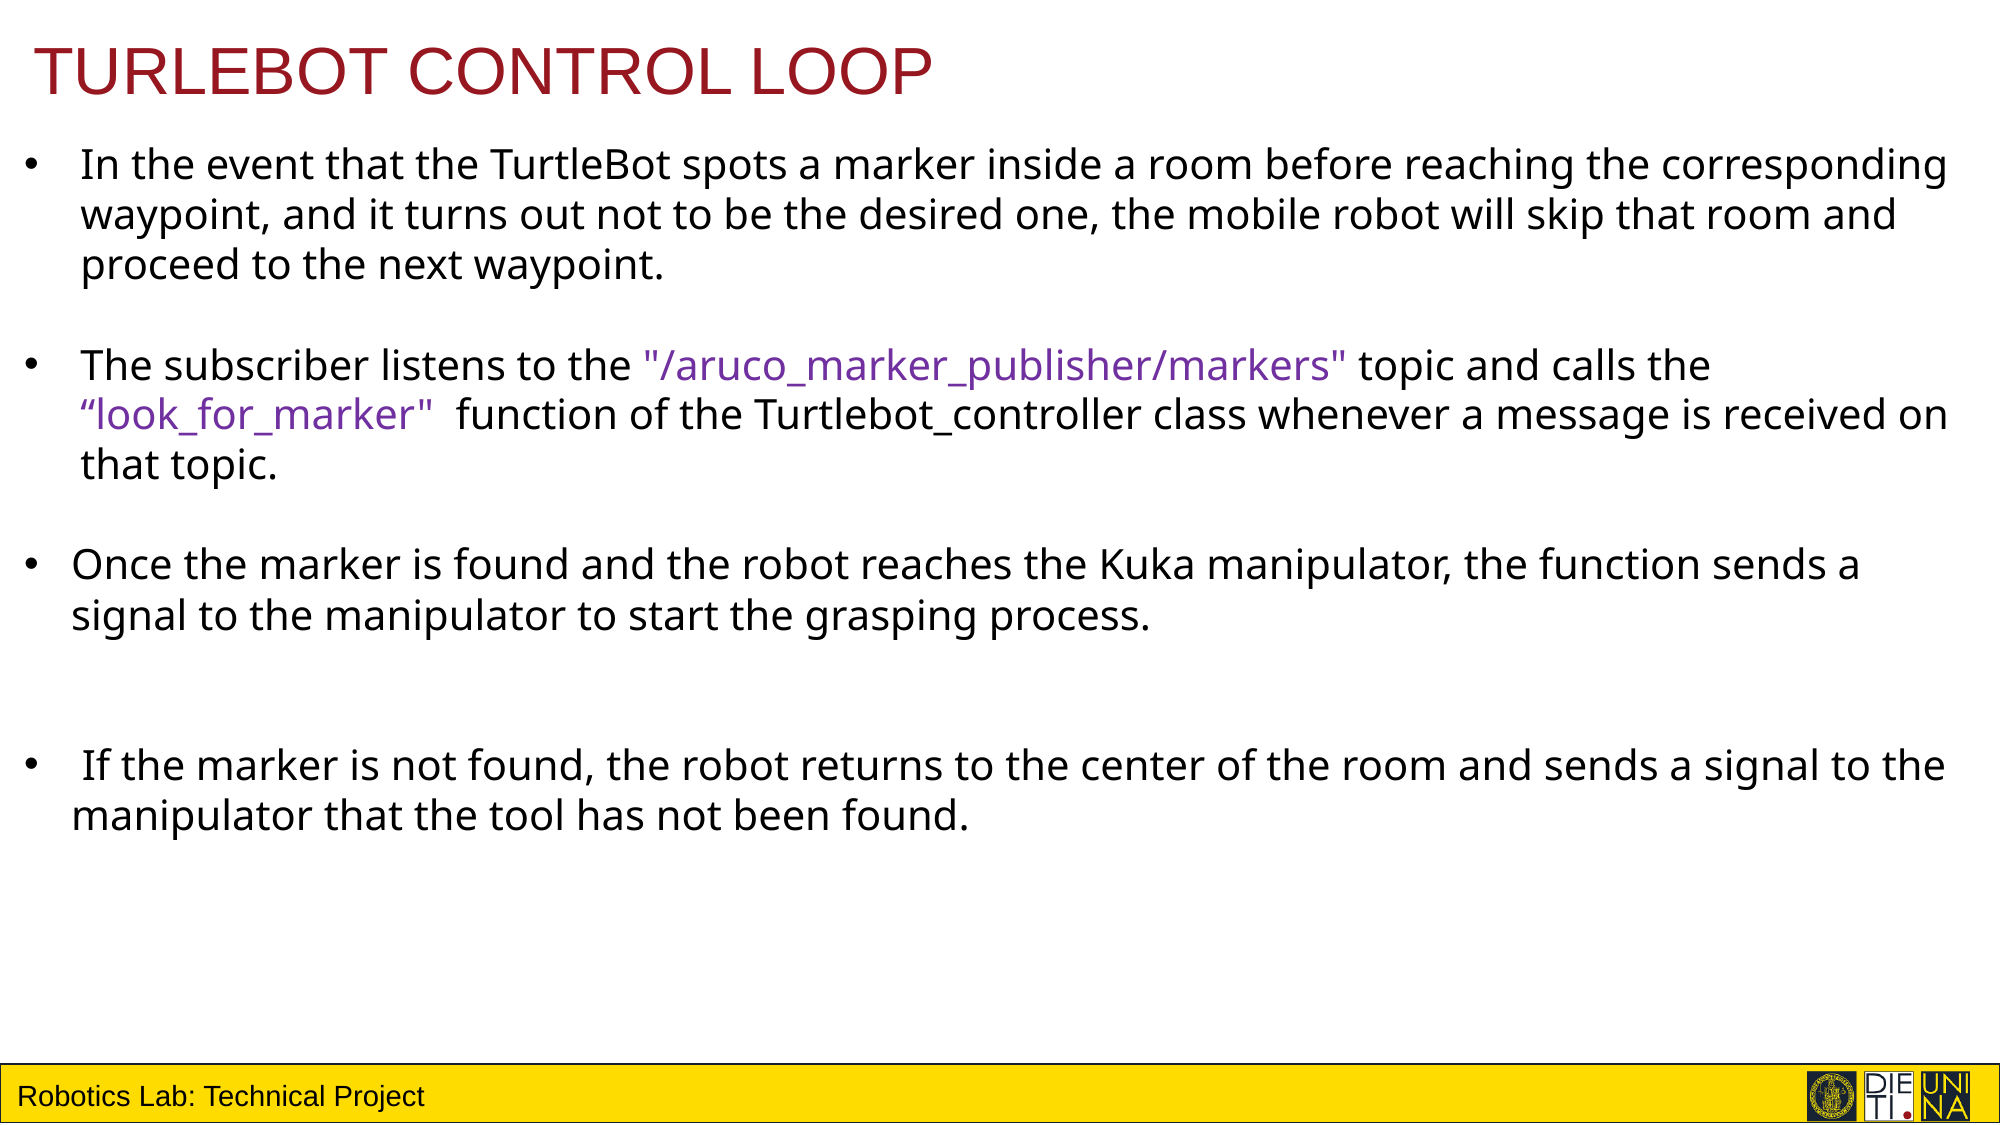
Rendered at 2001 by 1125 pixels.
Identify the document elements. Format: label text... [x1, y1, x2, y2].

text_box In the event that the TurtleBot spots a marker inside a room before reaching the corresponding waypoint, and it turns out not to be the desired one, the mobile robot will skip that room and proceed to the next waypoint. The subscriber listens to the "/aruco_marker_publisher/markers" topic and calls the “look_for_marker" function of the Turtlebot_controller class whenever a message is received on that topic. Once the marker is found and the robot reaches the Kuka manipulator, the function sends a signal to the manipulator to start the grasping process. If the marker is not found, the robot returns to the center of the room and sends a signal to the manipulator that the tool has not been found. [9, 130, 1990, 1125]
text_box [0, 1063, 9, 1123]
text_box [1990, 1063, 2000, 1123]
text_box TURLEBOT CONTROL LOOP [18, 20, 1780, 115]
